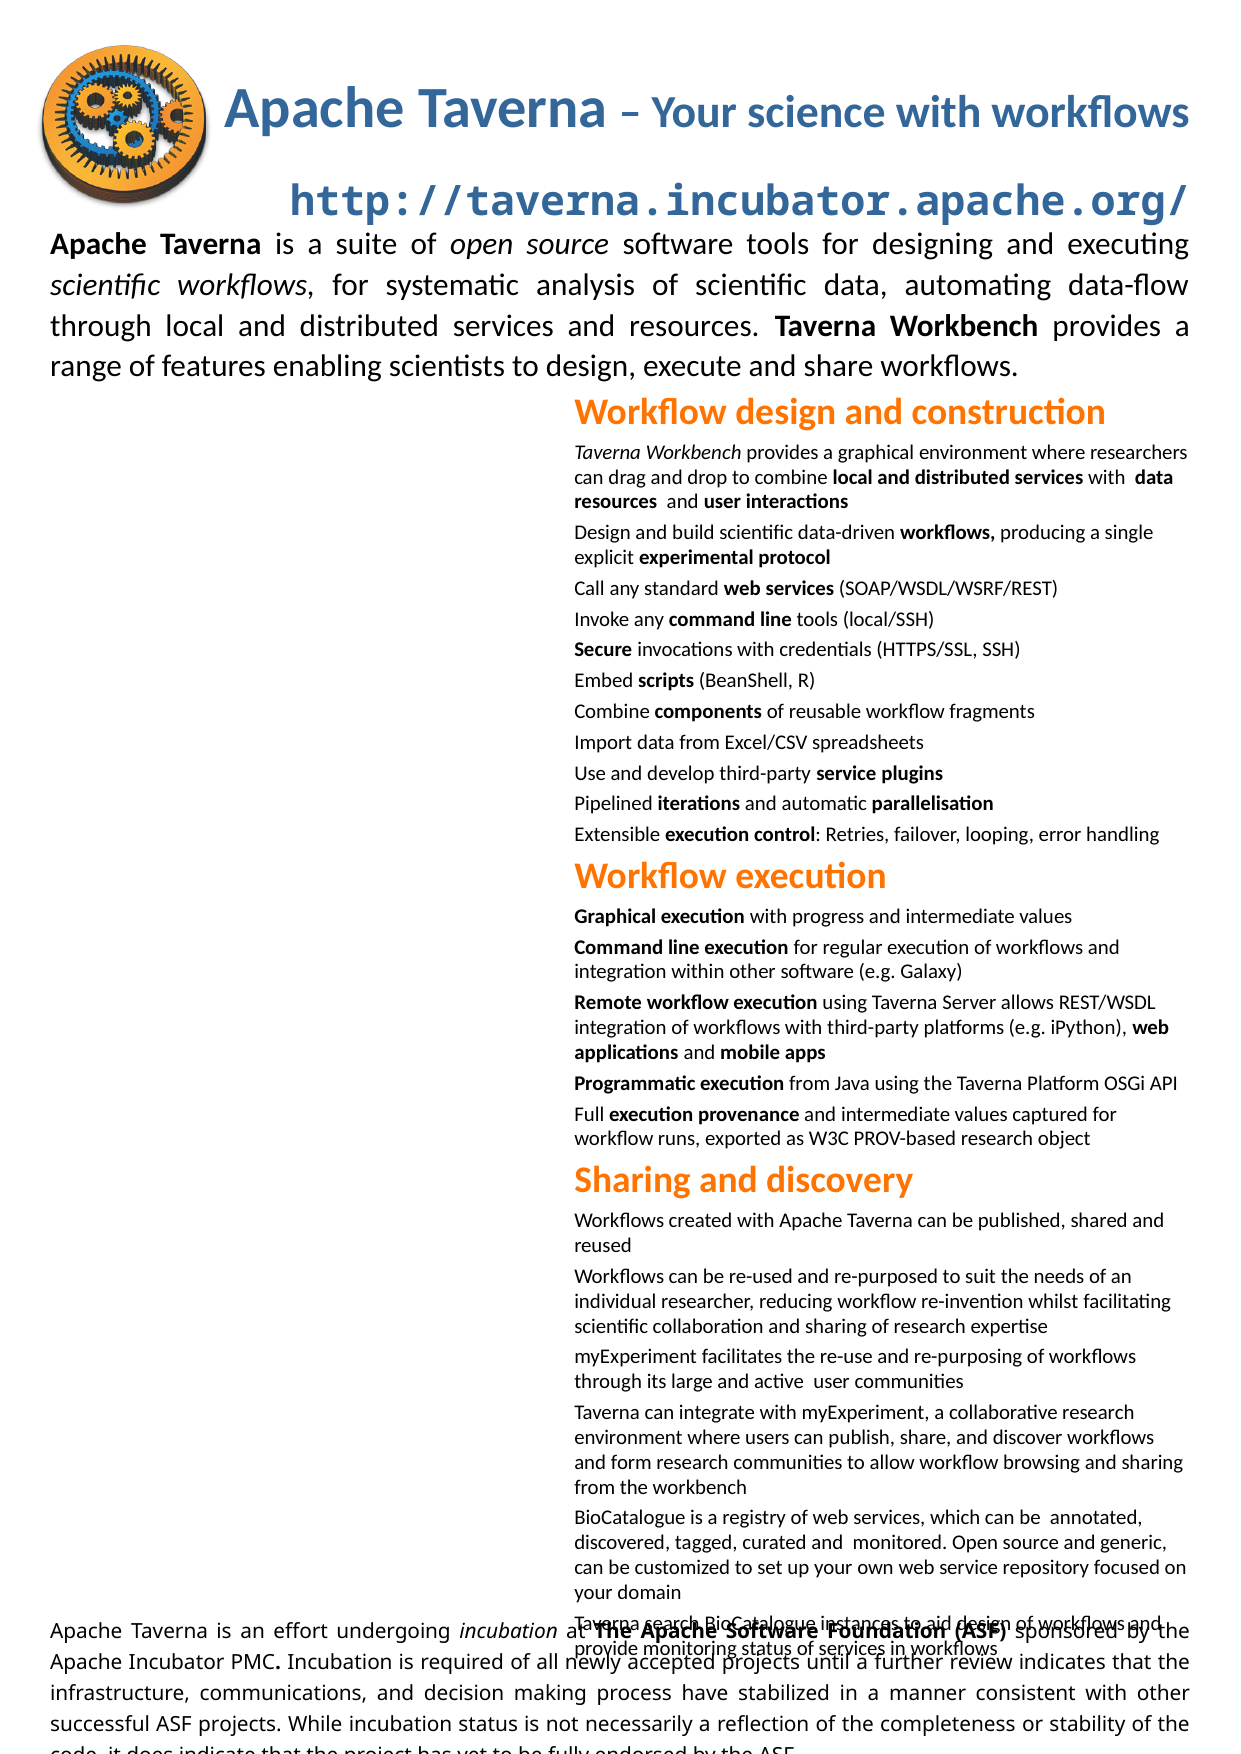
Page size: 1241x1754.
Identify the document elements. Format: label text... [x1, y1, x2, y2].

text_box Apache Taverna is a suite of open source software tools for designing and executing scientific workflows, for systematic analysis of scientific data, automating data-flow through local and distributed services and resources. Taverna Workbench provides a range of features enabling scientists to design, execute and share workflows. [35, 214, 1205, 520]
picture [33, 35, 213, 215]
text_box Apache Taverna – Your science with workflows http://taverna.incubator.apache.org/ [213, 47, 1205, 214]
text_box Apache Taverna is an effort undergoing incubation at The Apache Software Foundation (ASF) sponsored by the Apache Incubator PMC. Incubation is required of all newly accepted projects until a further review indicates that the infrastructure, communications, and decision making process have stabilized in a manner consistent with other successful ASF projects. While incubation status is not necessarily a reflection of the completeness or stability of the code, it does indicate that the project has yet to be fully endorsed by the ASF. [35, 1606, 559, 1727]
picture [35, 1727, 559, 1754]
text_box Workflow design and construction Taverna Workbench provides a graphical environment where researchers can drag and drop to combine local and distributed services with data resources and user interactions Design and build scientific data-driven workflows, producing a single explicit experimental protocol Call any standard web services (SOAP/WSDL/WSRF/REST) Invoke any command line tools (local/SSH) Secure invocations with credentials (HTTPS/SSL, SSH) Embed scripts (BeanShell, R) Combine components of reusable workflow fragments Import data from Excel/CSV spreadsheets Use and develop third-party service plugins Pipelined iterations and automatic parallelisation Extensible execution control: Retries, failover, looping, error handling Workflow execution Graphical execution with progress and intermediate values Command line execution for regular execution of workflows and integration within other software (e.g. Galaxy) Remote workflow execution using Taverna Server allows REST/WSDL integration of workflows with third-party platforms (e.g. iPython), web applications and mobile apps Programmatic execution from Java using the Taverna Platform OSGi API Full execution provenance and intermediate values captured for workflow runs, exported as W3C PROV-based research object Sharing and discovery Workflows created with Apache Taverna can be published, shared and reused Workflows can be re-used and re-purposed to suit the needs of an individual researcher, reducing workflow re-invention whilst facilitating scientific collaboration and sharing of research expertise myExperiment facilitates the re-use and re-purposing of workflows through its large and active user communities Taverna can integrate with myExperiment, a collaborative research environment where users can publish, share, and discover workflows and form research communities to allow workflow browsing and sharing from the workbench BioCatalogue is a registry of web services, which can be annotated, discovered, tagged, curated and monitored. Open source and generic, can be customized to set up your own web service repository focused on your domain Taverna search BioCatalogue instances to aid design of workflows and provide monitoring status of services in workflows [559, 381, 1205, 1754]
